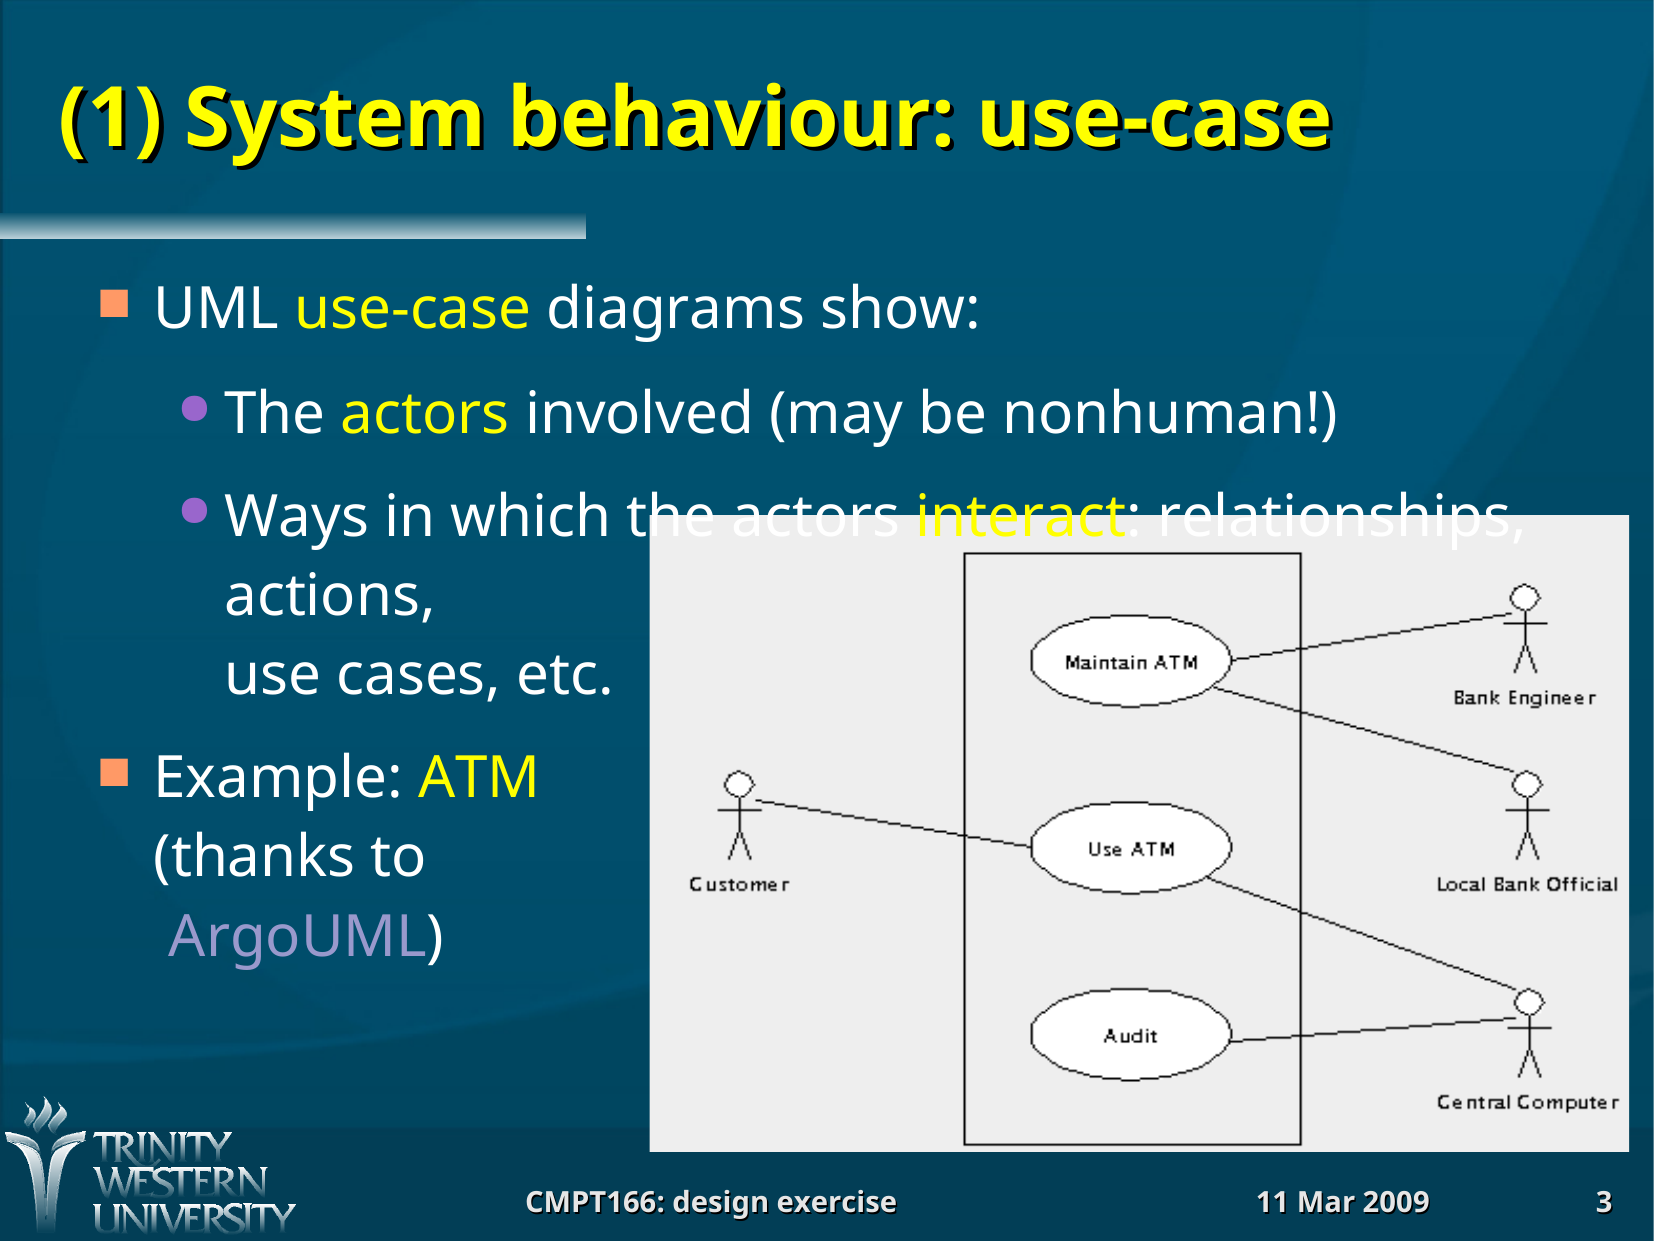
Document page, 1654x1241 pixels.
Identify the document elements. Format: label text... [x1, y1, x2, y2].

title (1) System behaviour: use-case [59, 19, 1548, 208]
picture [650, 516, 1654, 1151]
list UML use-case diagrams show: The actors involved (may be nonhuman!) Ways in which the actors interact: relationships, actions, use cases, etc. Example: ATM (thanks to ArgoUML) [82, 266, 1571, 1109]
picture [38, 1227, 54, 1232]
